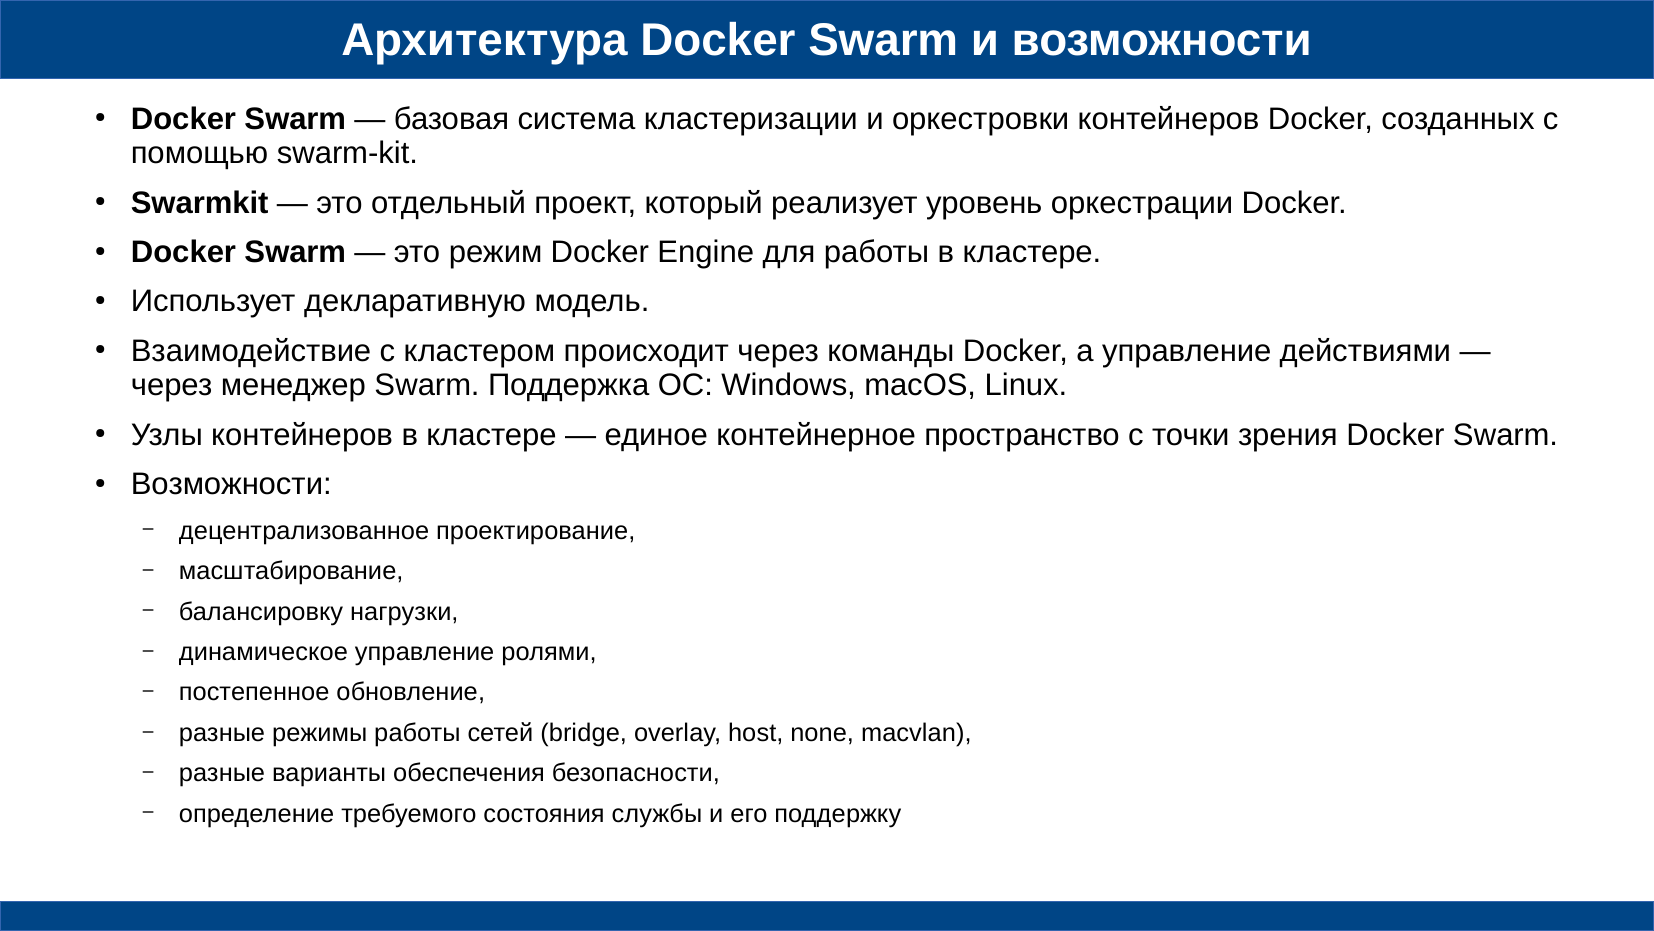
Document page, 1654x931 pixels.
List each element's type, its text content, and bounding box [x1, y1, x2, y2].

list Docker Swarm — базовая система кластеризации и оркестровки контейнеров Docker, созданных с помощью swarm-kit. Swarmkit — это отдельный проект, который реализует уровень оркестрации Docker. Docker Swarm — это режим Docker Engine для работы в кластере. Использует декларативную модель. Взаимодействие с кластером происходит через команды Docker, а управление действиями — через менеджер Swarm. Поддержка ОС: Windows, macOS, Linux. Узлы контейнеров в кластере — единое контейнерное пространство с точки зрения Docker Swarm. Возможности: децентрализованное проектирование, масштабирование, балансировку нагрузки, динамическое управление ролями, постепенное обновление, разные режимы работы сетей (bridge, overlay, host, none, macvlan), разные варианты обеспечения безопасности, определение требуемого состояния службы и его поддержку [82, 101, 1571, 856]
title Архитектура Docker Swarm и возможности [0, 0, 1654, 79]
